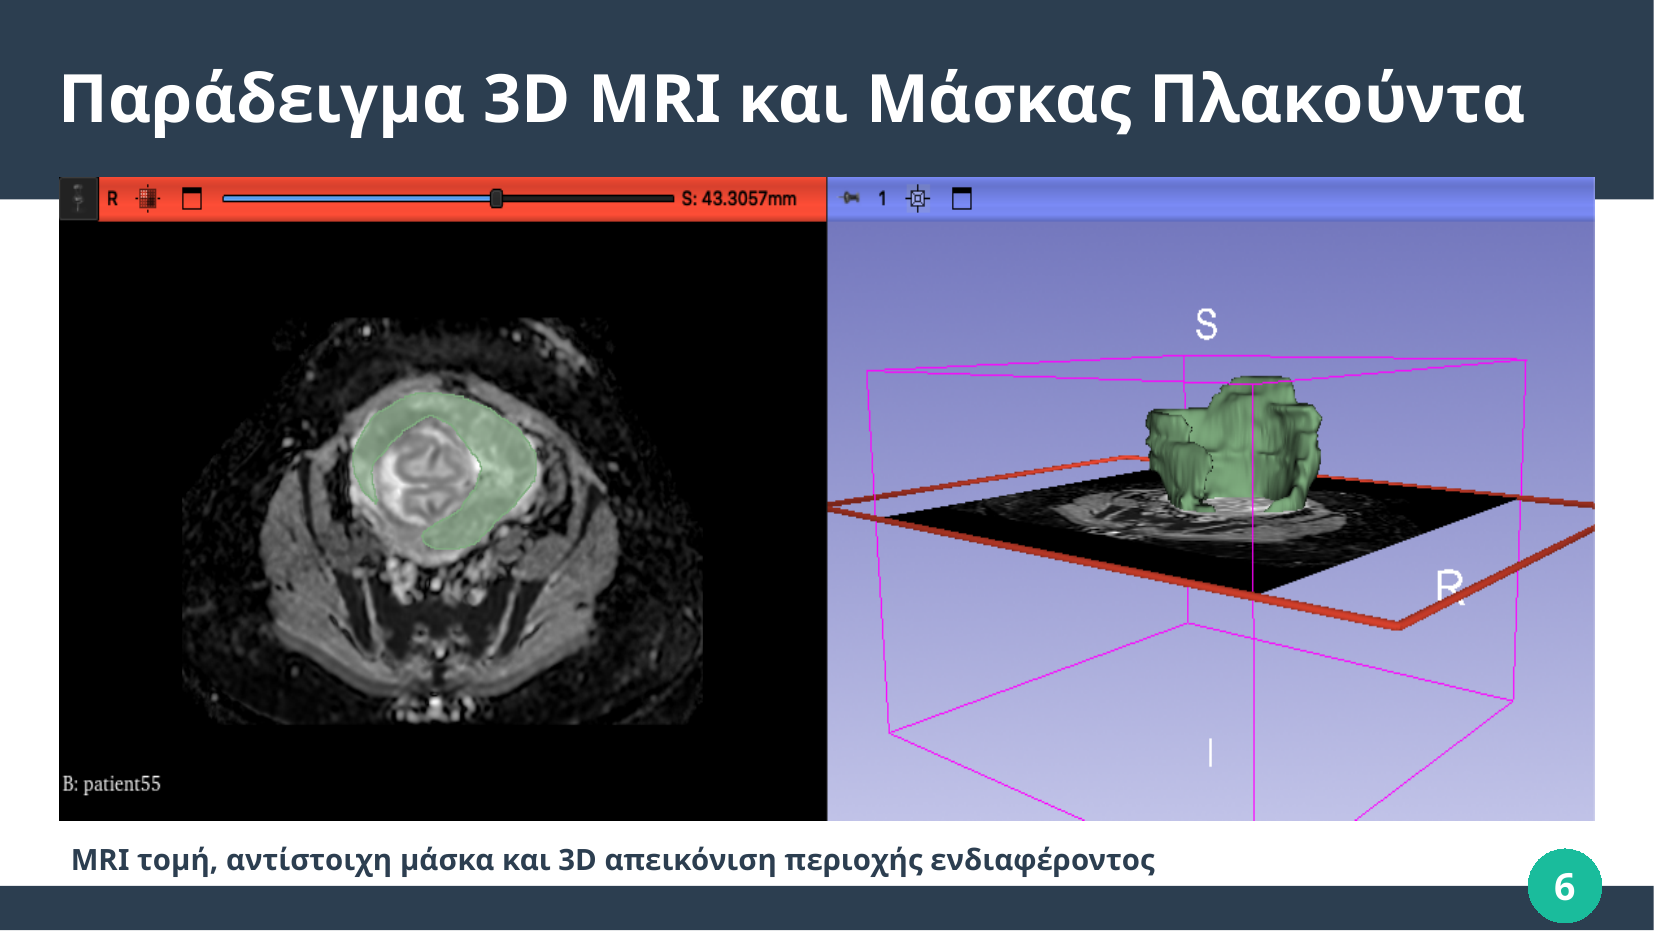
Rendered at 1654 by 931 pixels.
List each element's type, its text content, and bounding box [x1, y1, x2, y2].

title Παράδειγμα 3D MRI και Μάσκας Πλακούντα [59, 37, 1595, 156]
picture [59, 177, 1595, 821]
list MRI τομή, αντίστοιχη μάσκα και 3D απεικόνιση περιοχής ενδιαφέροντος [70, 838, 1583, 880]
